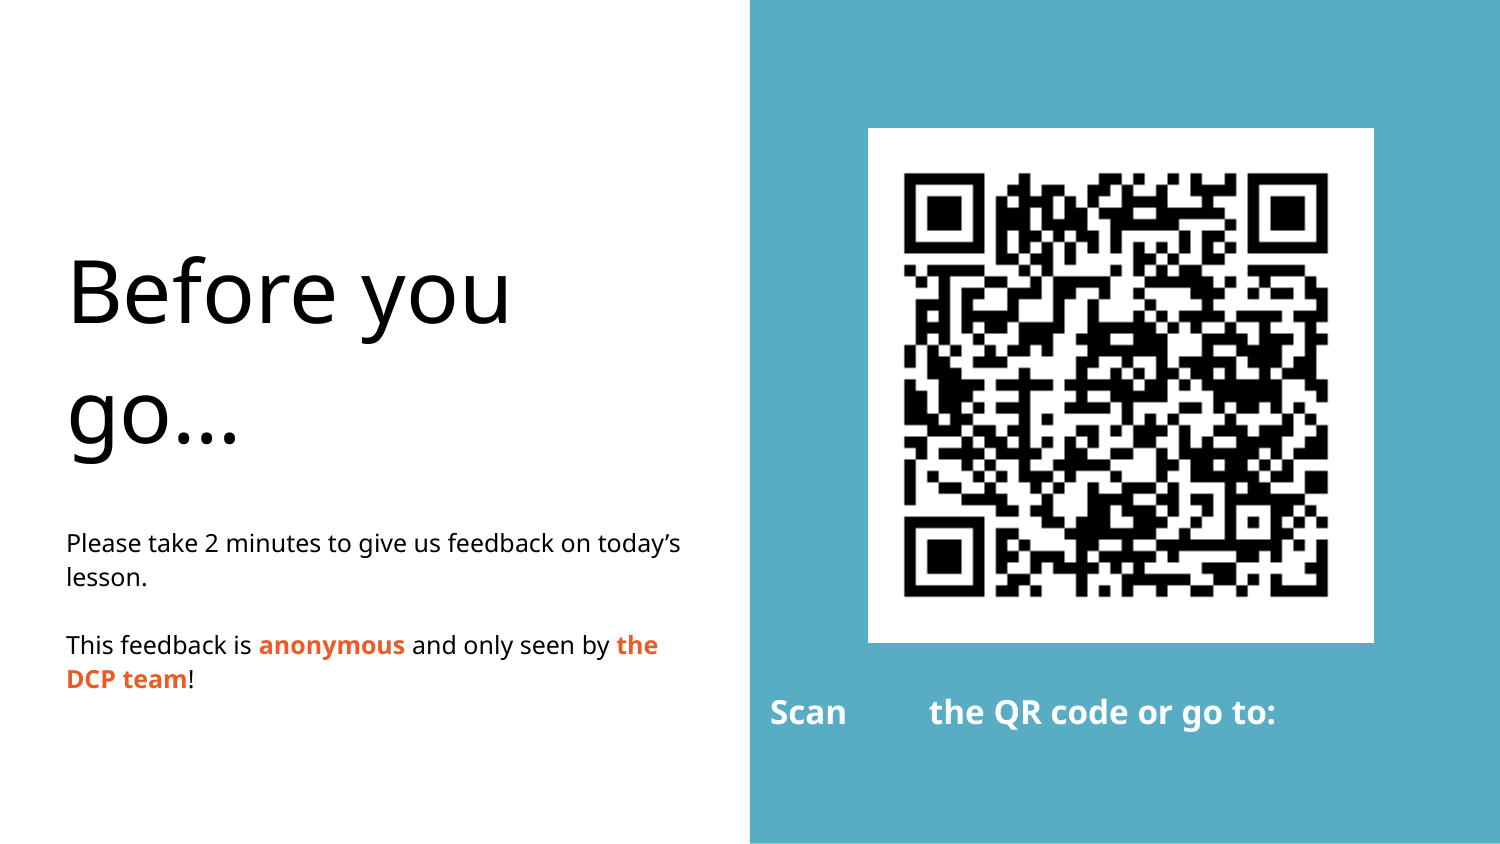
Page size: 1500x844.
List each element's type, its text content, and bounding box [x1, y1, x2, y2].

subtitle Please take 2 minutes to give us feedback on today’s lesson. This feedback is anonymous and only seen by the DCP team! [51, 510, 708, 714]
picture [868, 128, 1382, 643]
title Before you go… [51, 111, 708, 484]
text_box Scan the QR code or go to: https://redischool.typeform.com/lessonfeedback [755, 675, 1500, 832]
